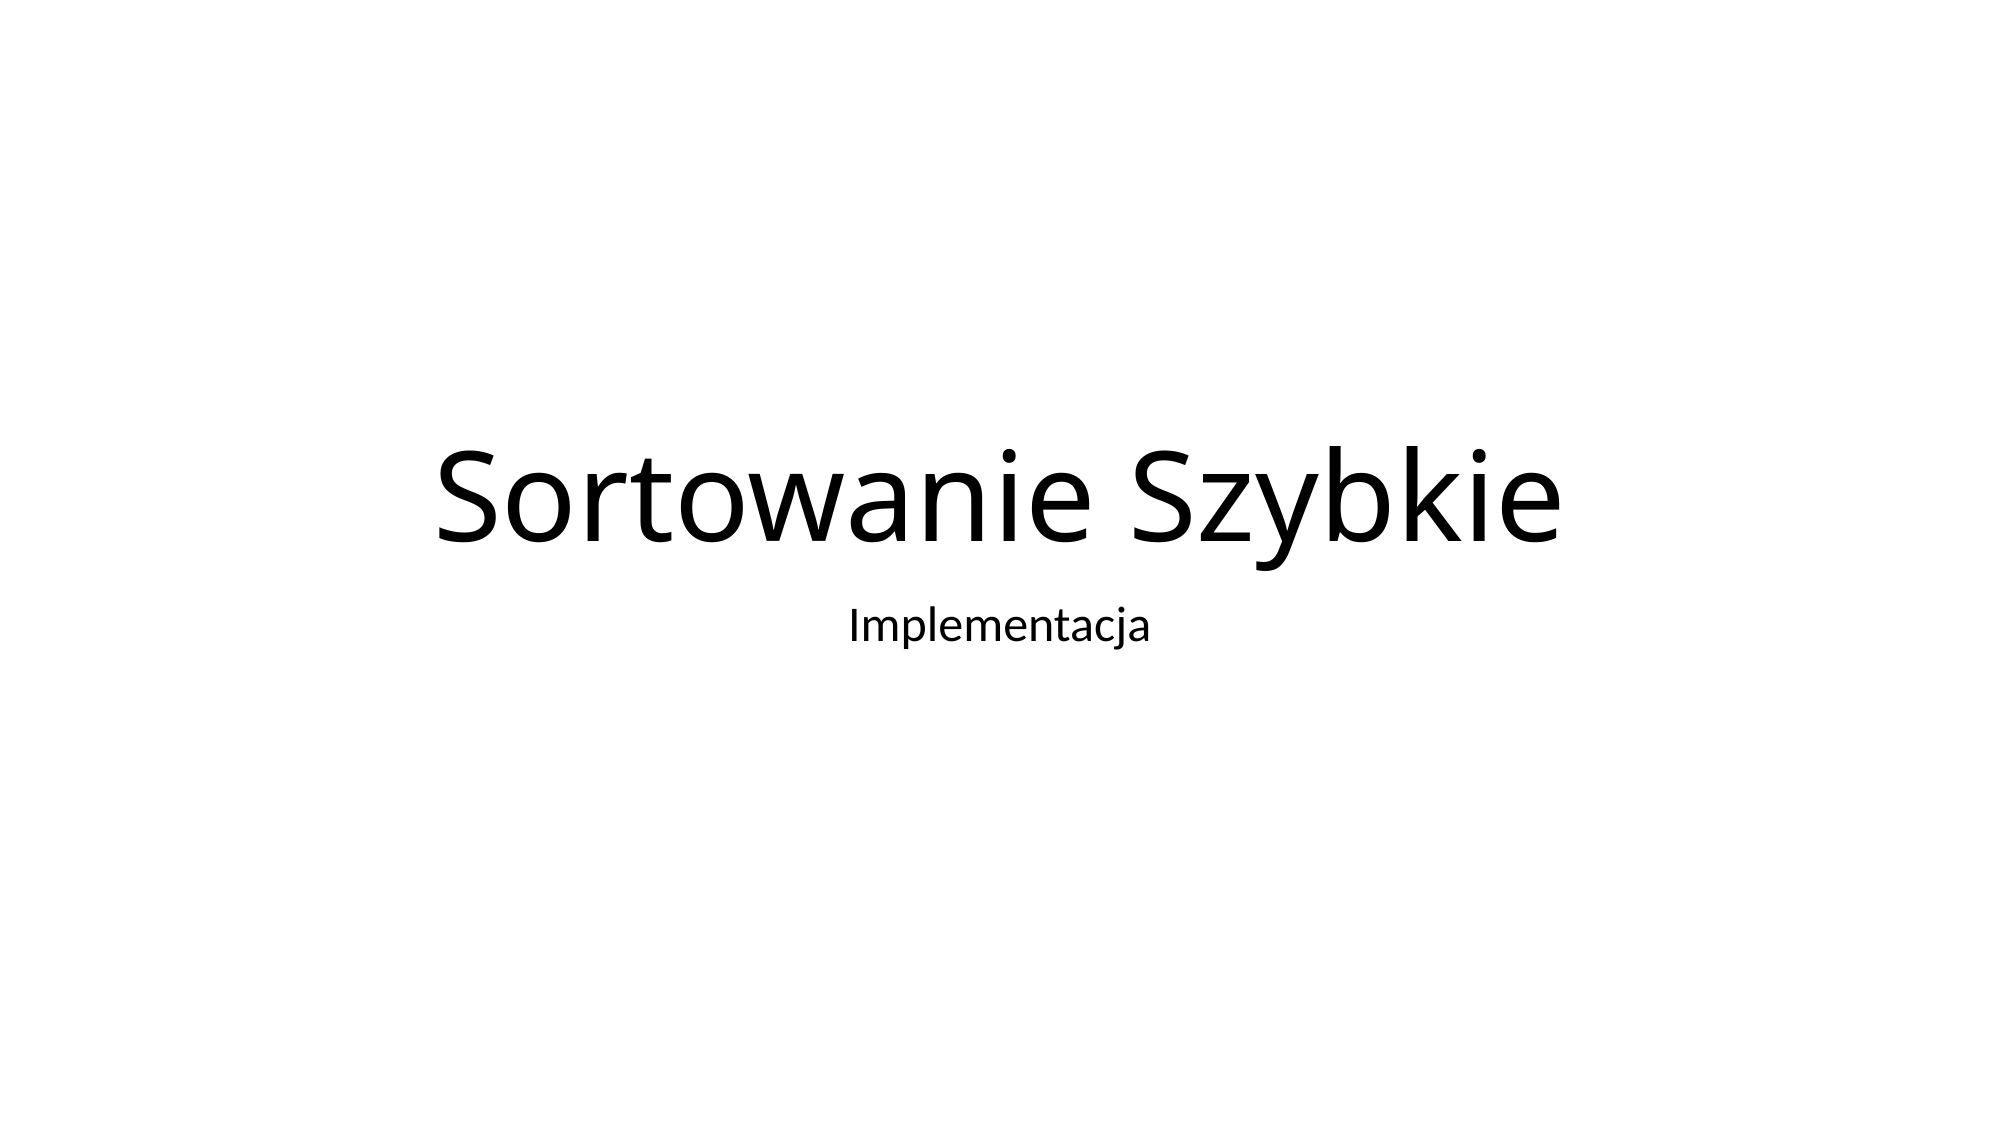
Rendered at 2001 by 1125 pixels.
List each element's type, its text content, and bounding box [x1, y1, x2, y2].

subtitle Implementacja [249, 590, 1750, 863]
title Sortowanie Szybkie [249, 184, 1750, 576]
